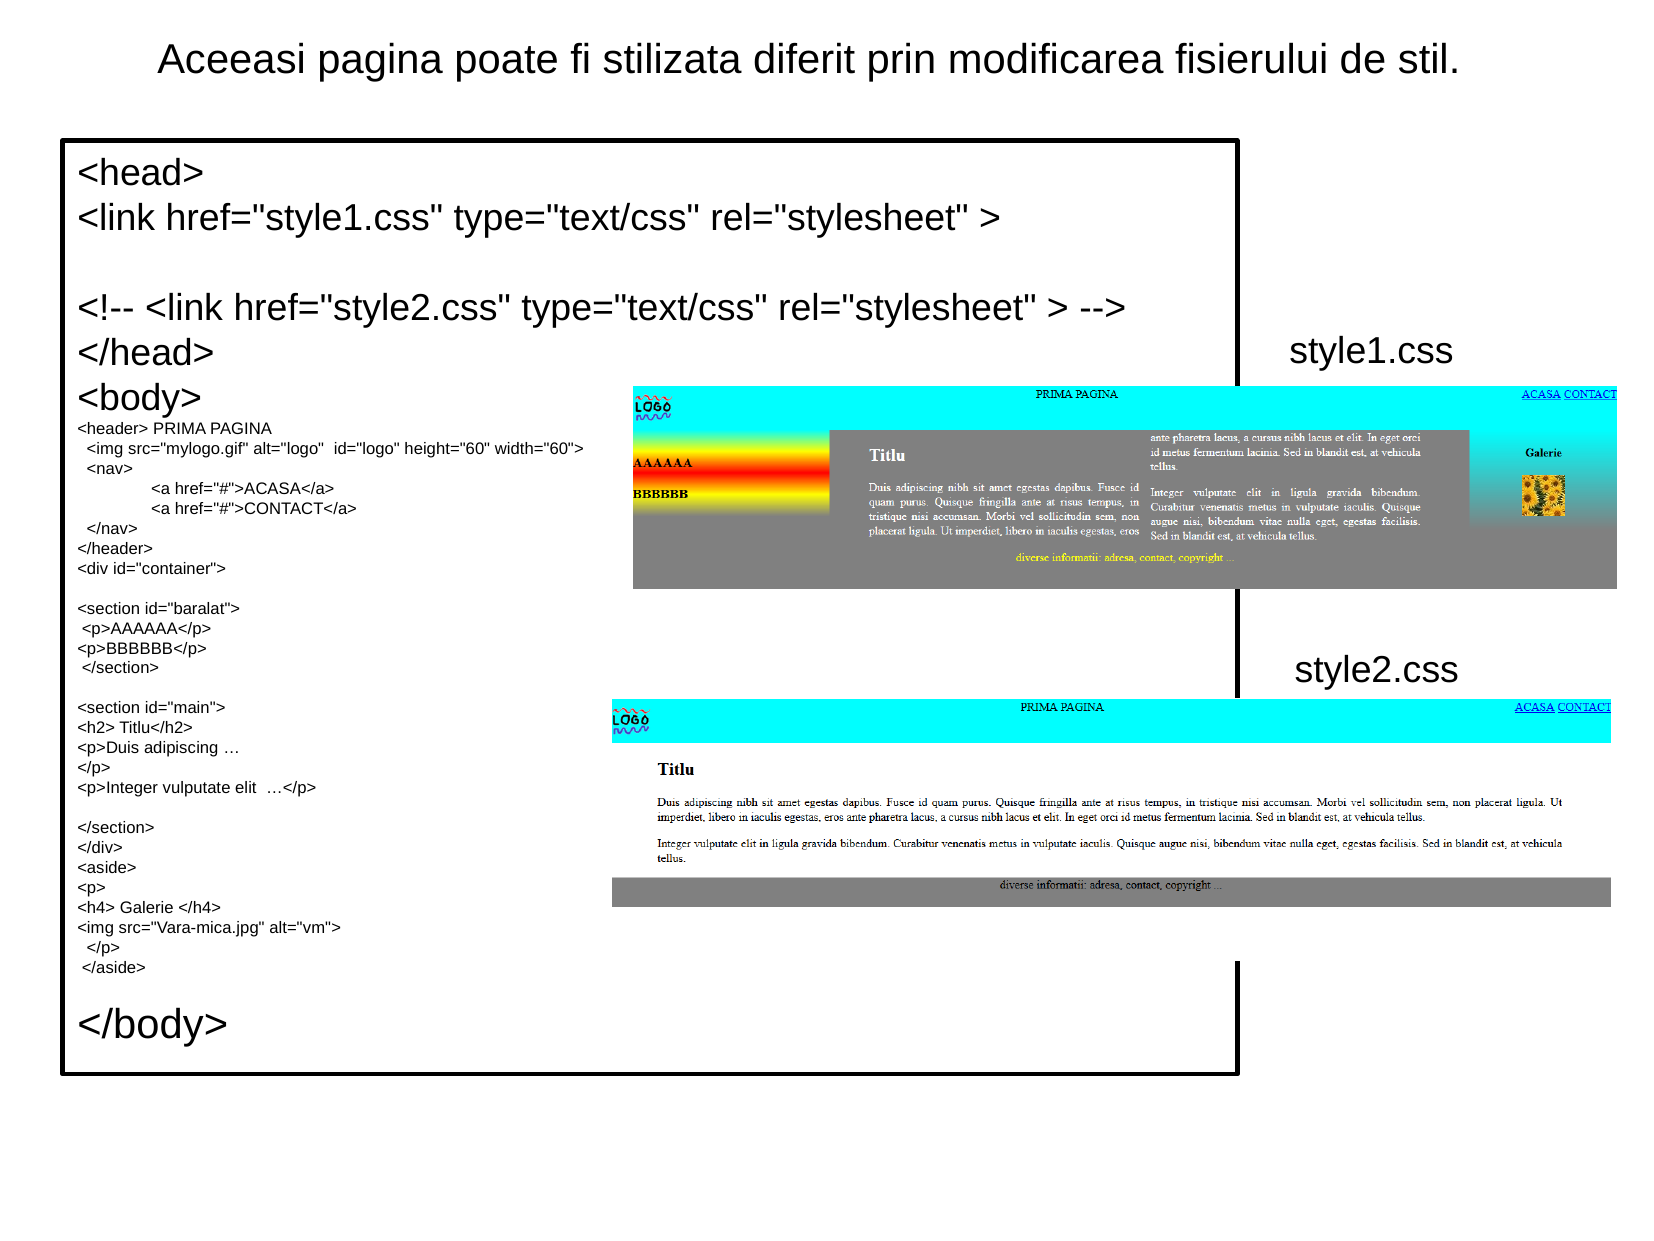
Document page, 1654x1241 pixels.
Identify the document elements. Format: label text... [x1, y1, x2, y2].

text_box style1.css [1274, 318, 1480, 379]
picture [633, 386, 1617, 589]
text_box <head> <link href="style1.css" type="text/css" rel="stylesheet" > <!-- <link href="style2.css" type="text/css" rel="stylesheet" > --> </head> <body> <header> PRIMA PAGINA <img src="mylogo.gif" alt="logo" id="logo" height="60" width="60"> <nav> <a href="#">ACASA</a> <a href="#">CONTACT</a> </nav> </header> <div id="container"> <section id="baralat"> <p>AAAAAA</p> <p>BBBBBB</p> </section> <section id="main"> <h2> Titlu</h2> <p>Duis adipiscing … </p> <p>Integer vulputate elit …</p> </section> </div> <aside> <p> <h4> Galerie </h4> <img src="Vara-mica.jpg" alt="vm"> </p> </aside> </body> [62, 140, 1238, 1075]
text_box style2.css [1279, 637, 1474, 698]
picture [611, 698, 1611, 961]
text_box Aceeasi pagina poate fi stilizata diferit prin modificarea fisierului de stil. [142, 24, 1476, 90]
